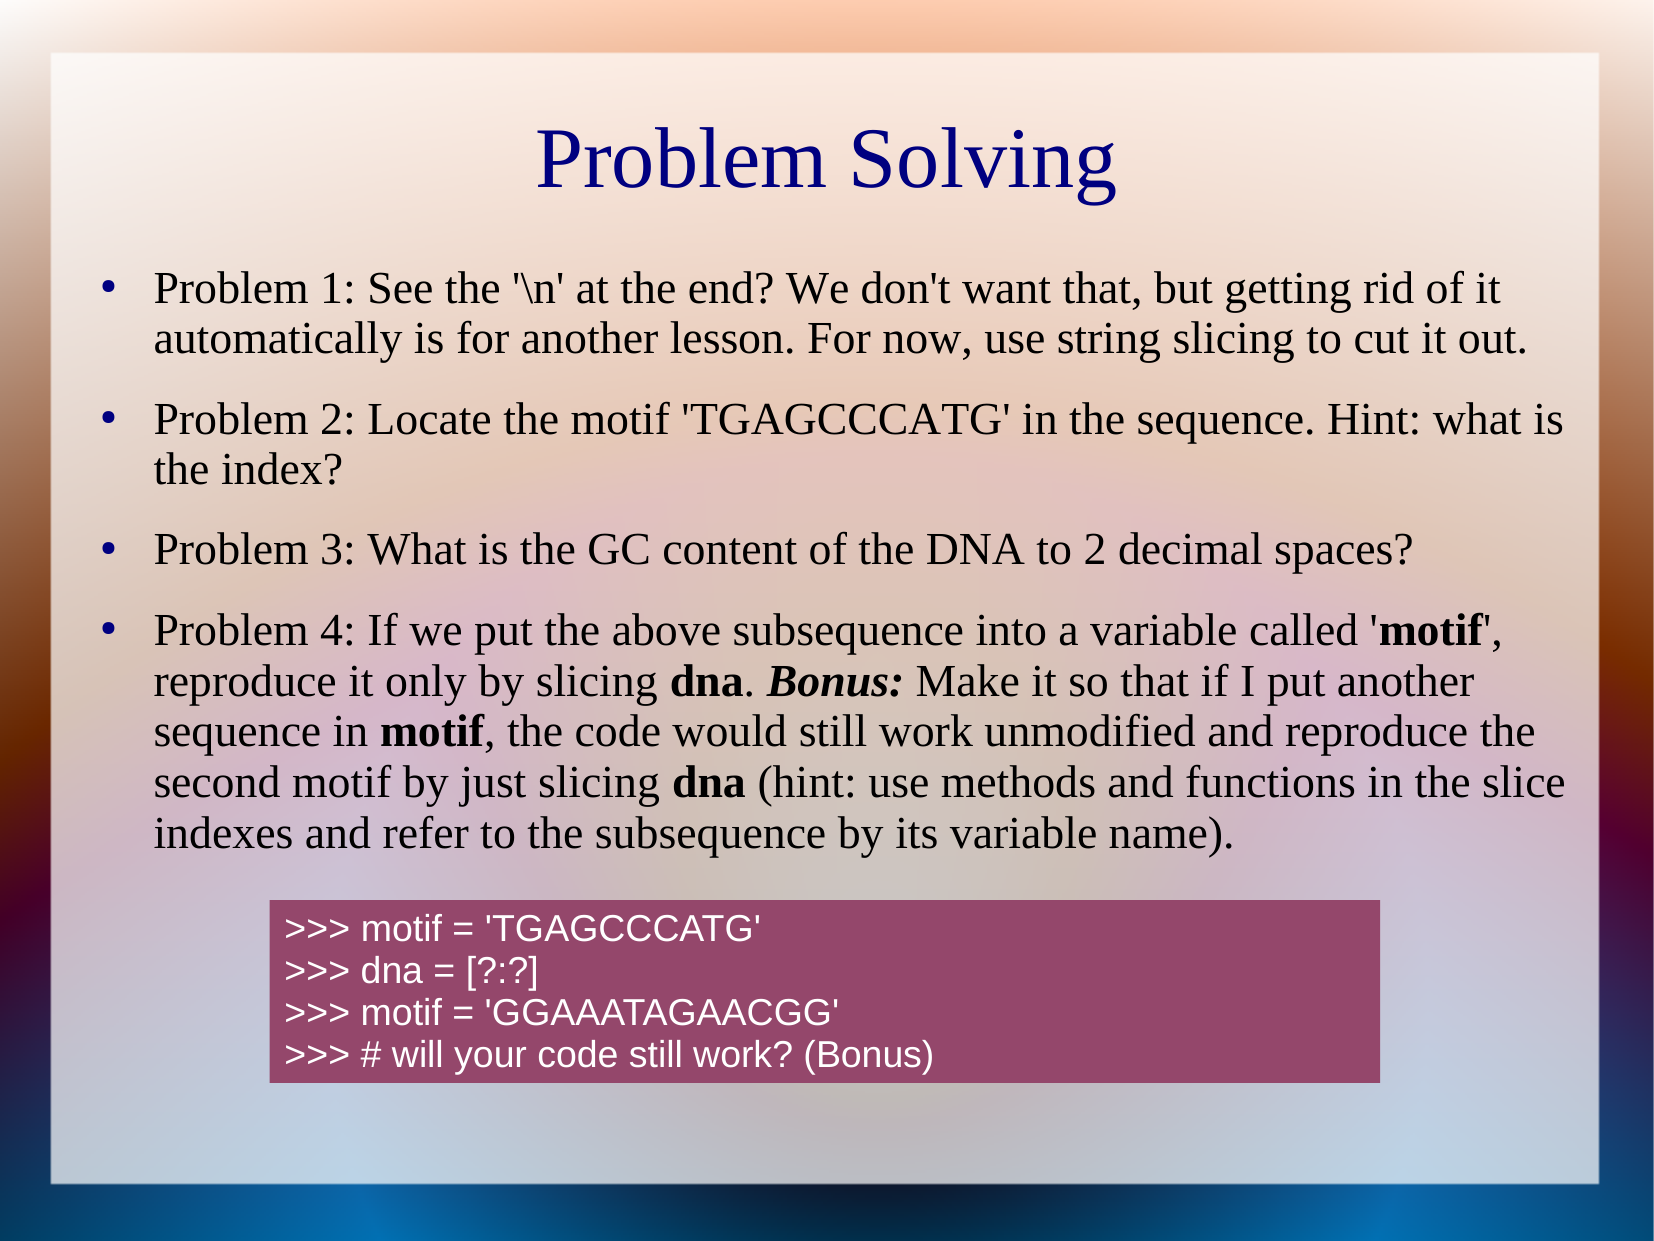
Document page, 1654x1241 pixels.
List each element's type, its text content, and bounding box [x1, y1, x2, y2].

text_box >>> motif = 'TGAGCCCATG' >>> dna = [?:?] >>> motif = 'GGAAATAGAACGG' >>> # will your code still work? (Bonus) [269, 900, 1381, 1083]
title Problem Solving [82, 55, 1571, 262]
picture [0, 0, 1654, 1241]
list Problem 1: See the '\n' at the end? We don't want that, but getting rid of it automatically is for another lesson. For now, use string slicing to cut it out. Problem 2: Locate the motif 'TGAGCCCATG' in the sequence. Hint: what is the index? Problem 3: What is the GC content of the DNA to 2 decimal spaces? Problem 4: If we put the above subsequence into a variable called 'motif', reproduce it only by slicing dna. Bonus: Make it so that if I put another sequence in motif, the code would still work unmodified and reproduce the second motif by just slicing dna (hint: use methods and functions in the slice indexes and refer to the subsequence by its variable name). [82, 262, 1571, 859]
